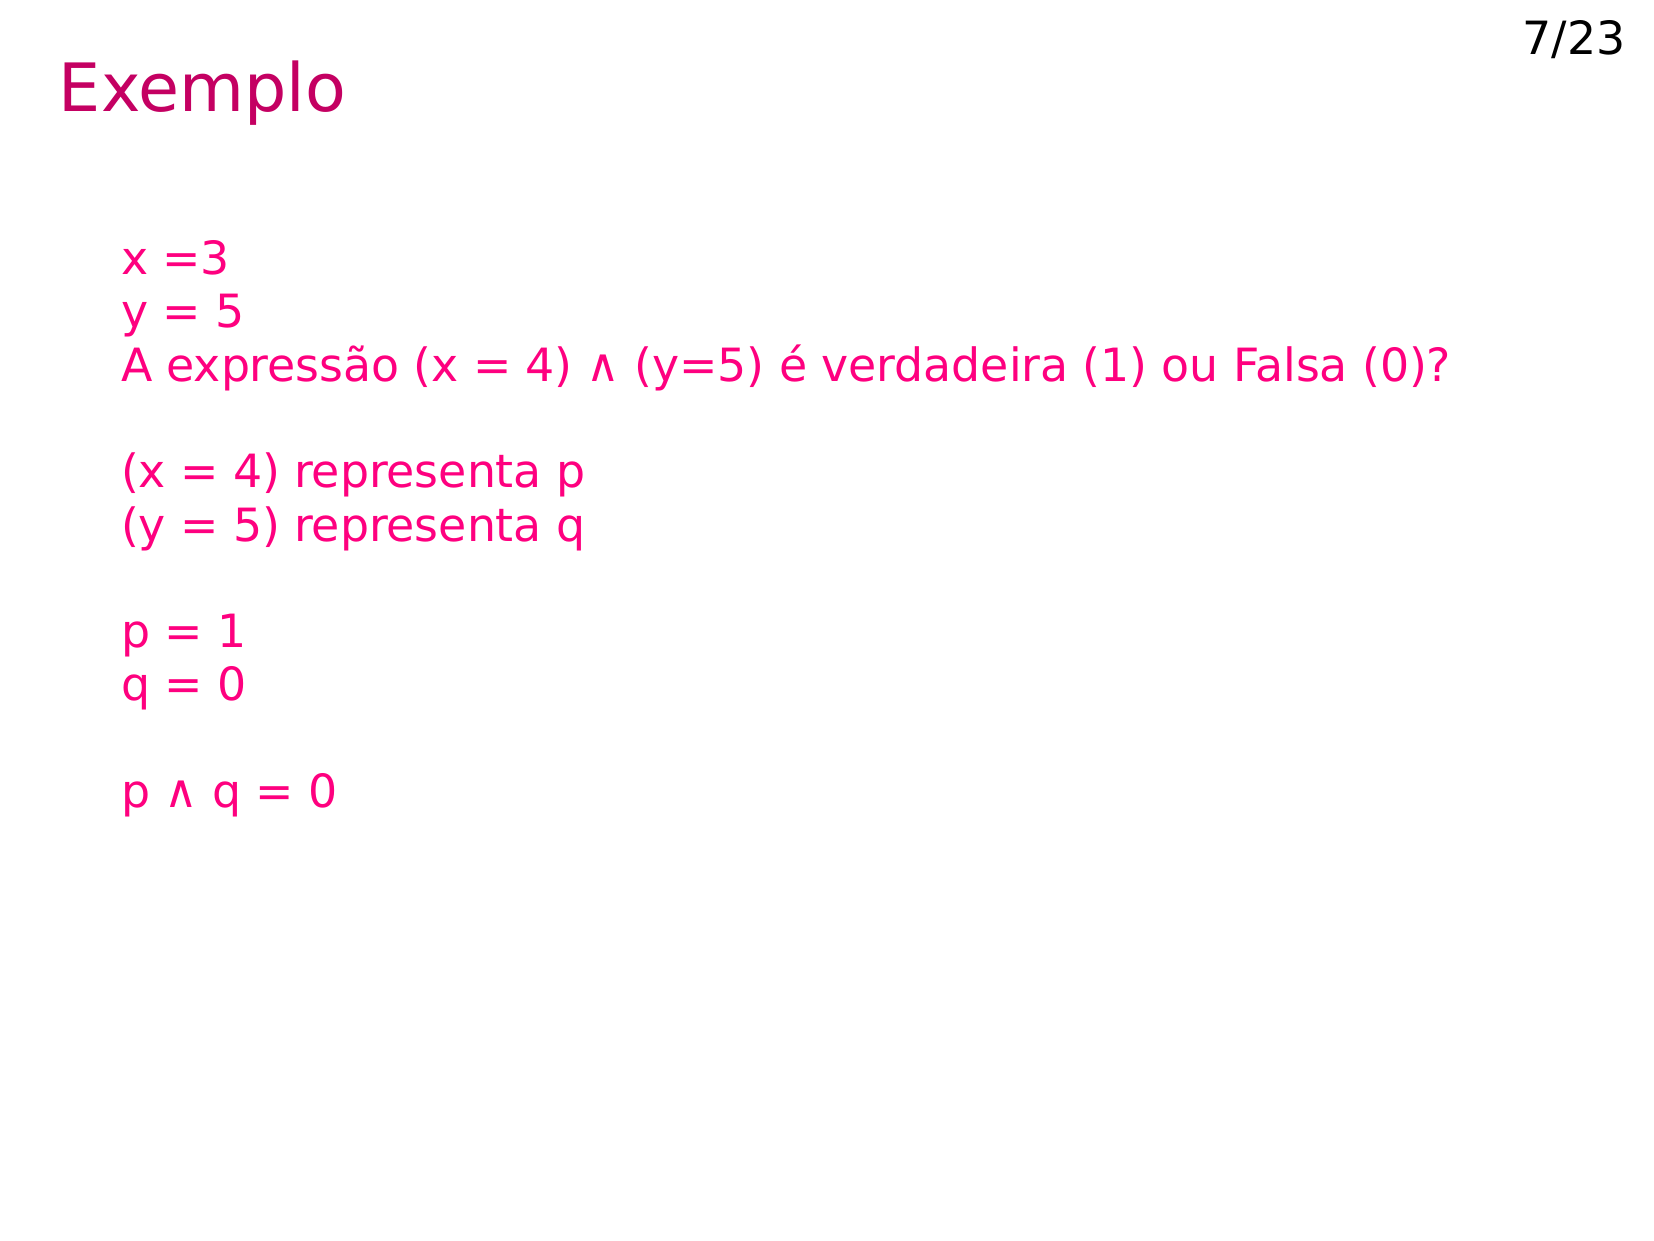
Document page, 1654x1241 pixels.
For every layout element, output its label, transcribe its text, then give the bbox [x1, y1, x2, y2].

text_box x =3 y = 5 A expressão (x = 4) ∧ (y=5) é verdadeira (1) ou Falsa (0)? (x = 4) representa p (y = 5) representa q p = 1 q = 0 p ∧ q = 0 [106, 224, 1560, 1087]
title Exemplo [59, 29, 1625, 148]
